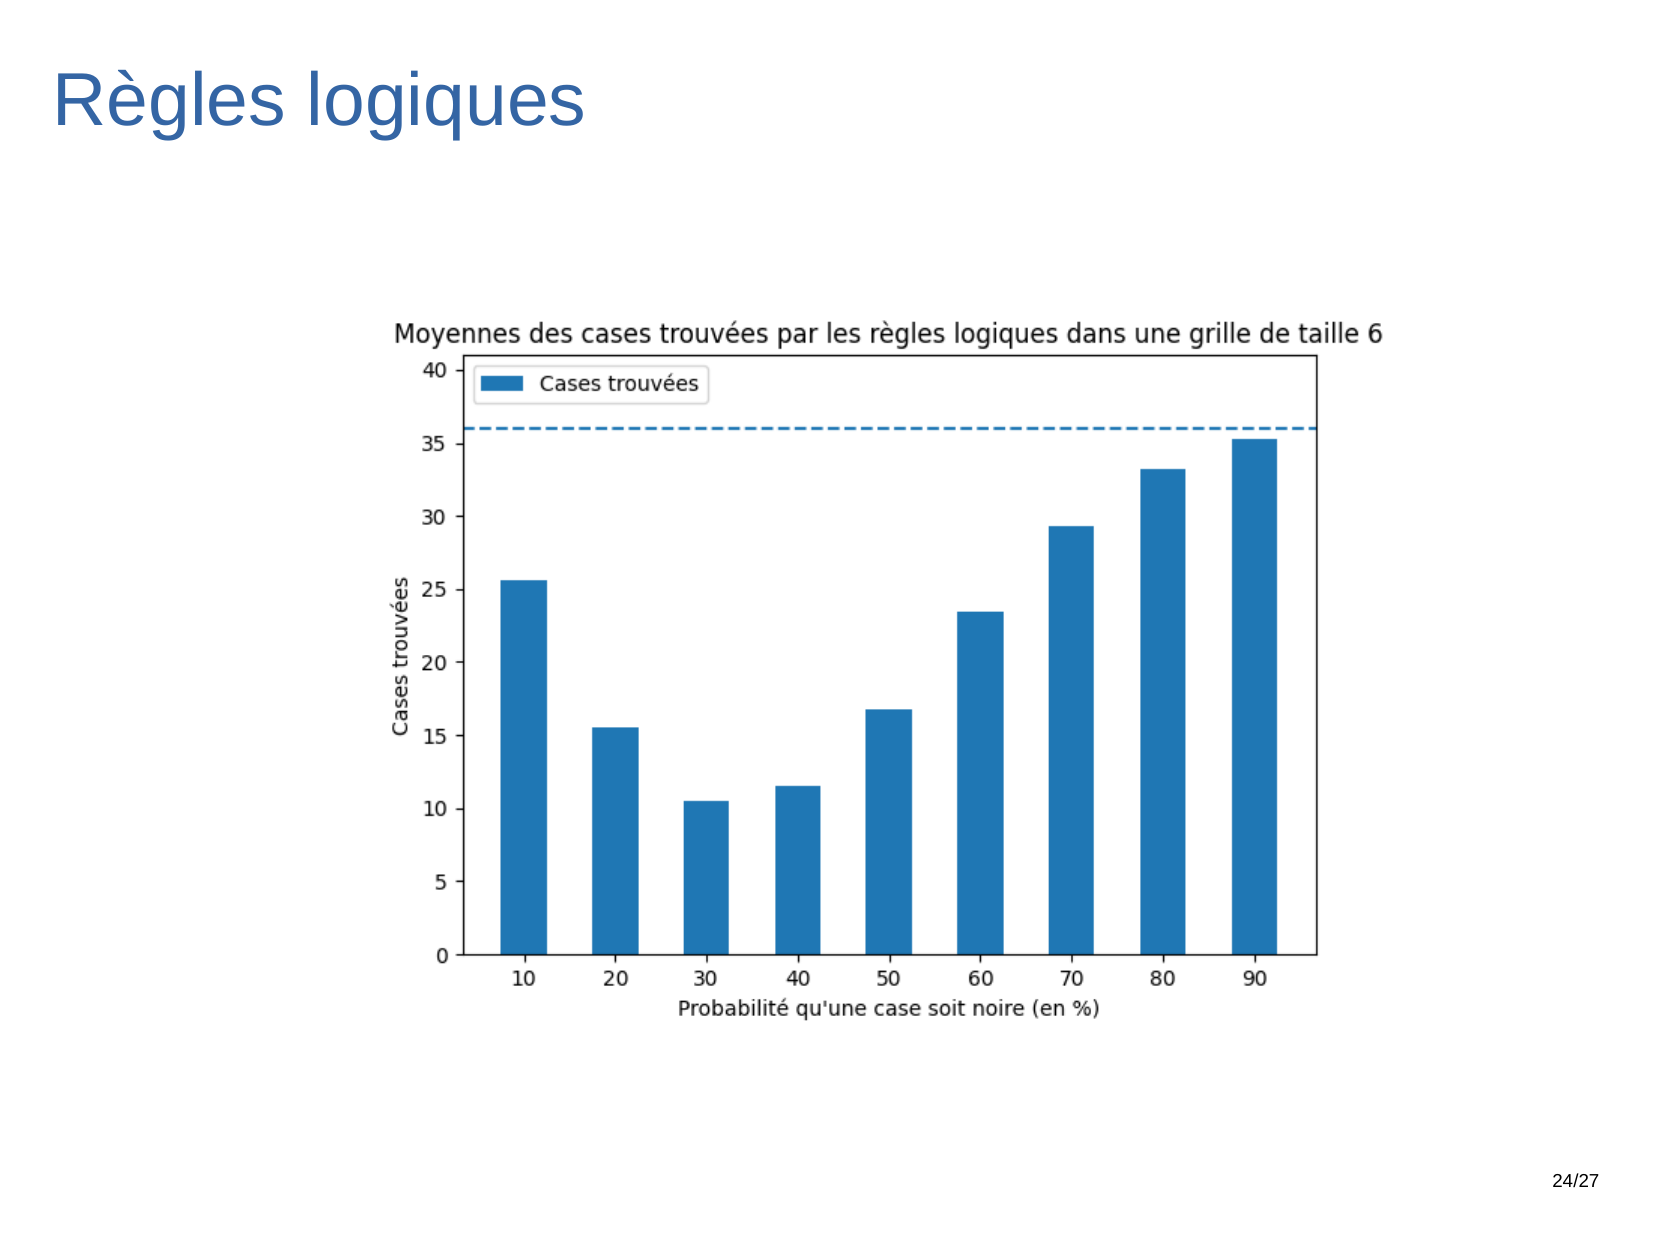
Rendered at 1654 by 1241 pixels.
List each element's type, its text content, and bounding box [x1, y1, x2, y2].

picture [325, 262, 1426, 1040]
text_box 24/27 [1537, 1162, 1614, 1199]
text_box Règles logiques [37, 50, 638, 151]
